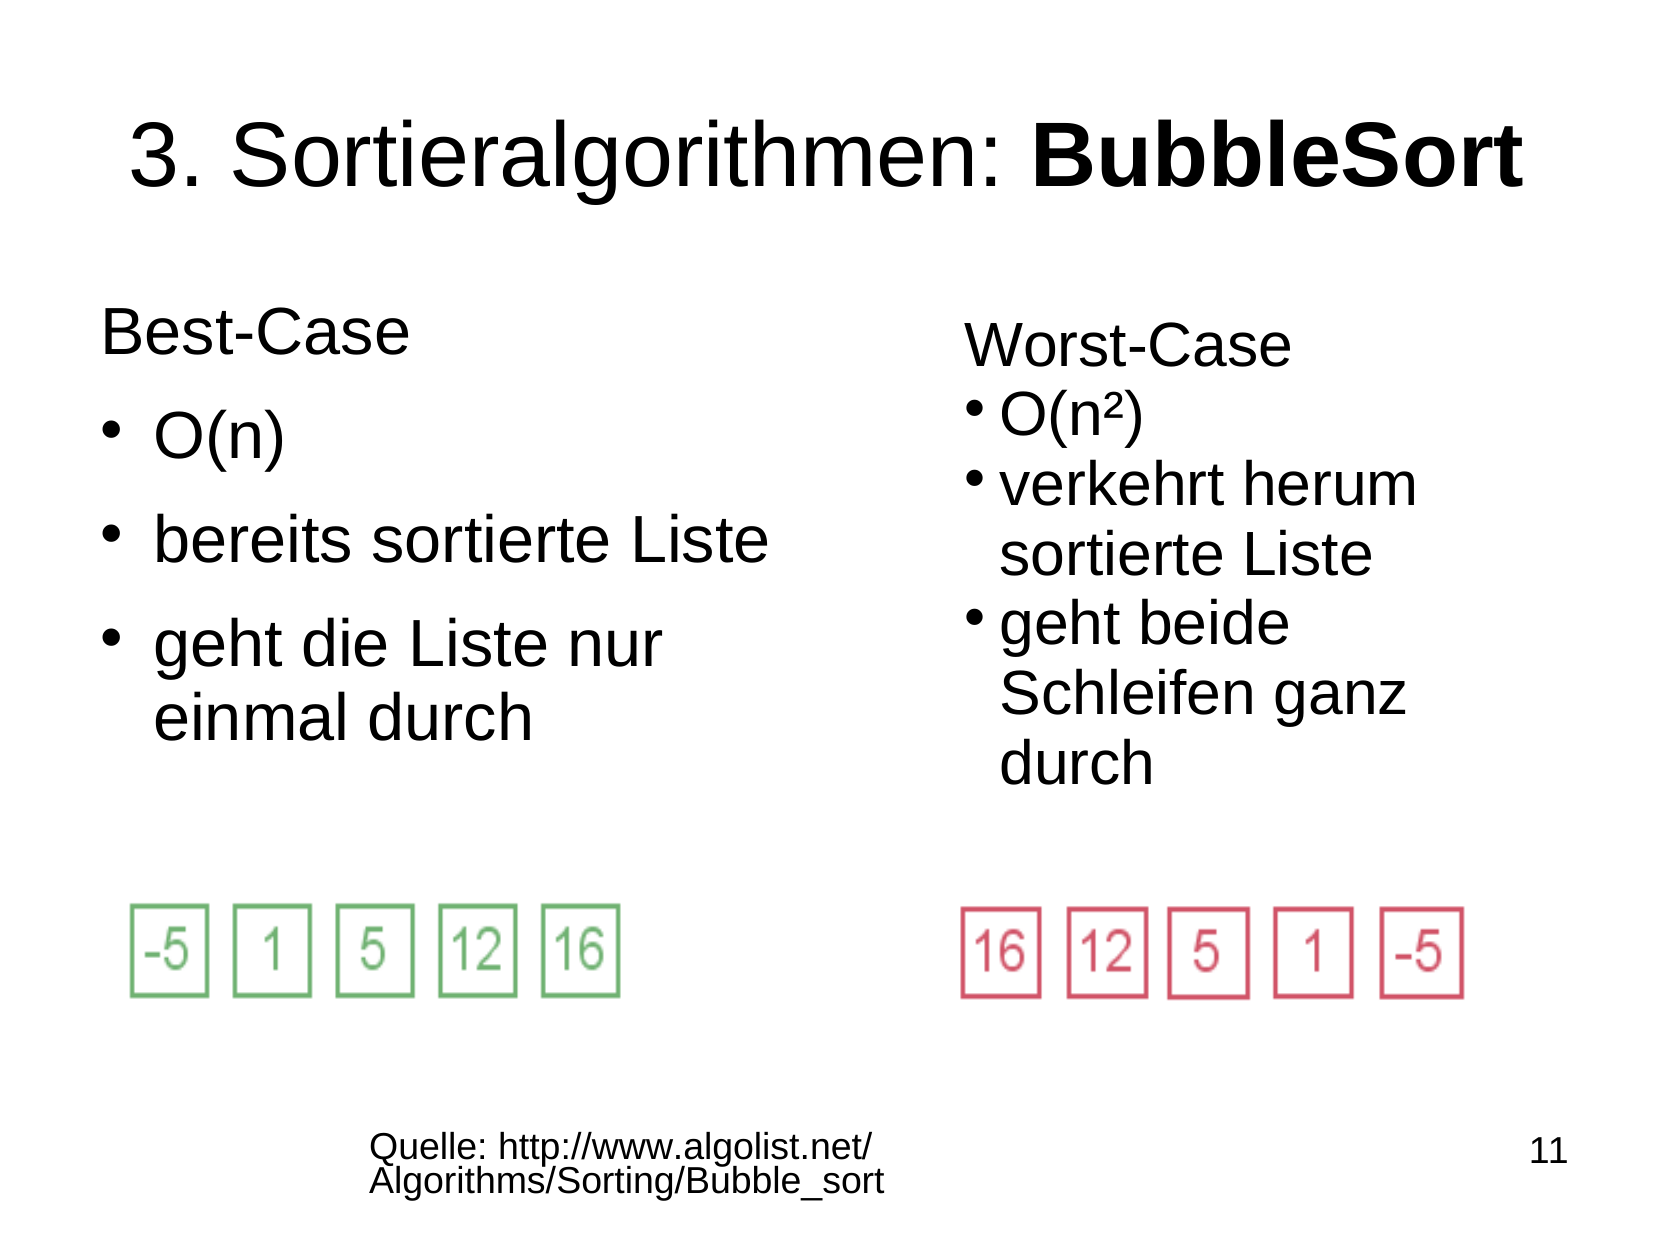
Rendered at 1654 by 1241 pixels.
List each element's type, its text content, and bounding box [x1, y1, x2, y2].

picture [122, 884, 653, 1009]
title 3. Sortieralgorithmen: BubbleSort [82, 49, 1571, 257]
picture [946, 895, 1476, 1023]
text_box Worst-Case O(n²) verkehrt herum sortierte Liste geht beide Schleifen ganz durch [949, 298, 1567, 801]
list Best-Case O(n) bereits sortierte Liste geht die Liste nur einmal durch [82, 290, 823, 753]
